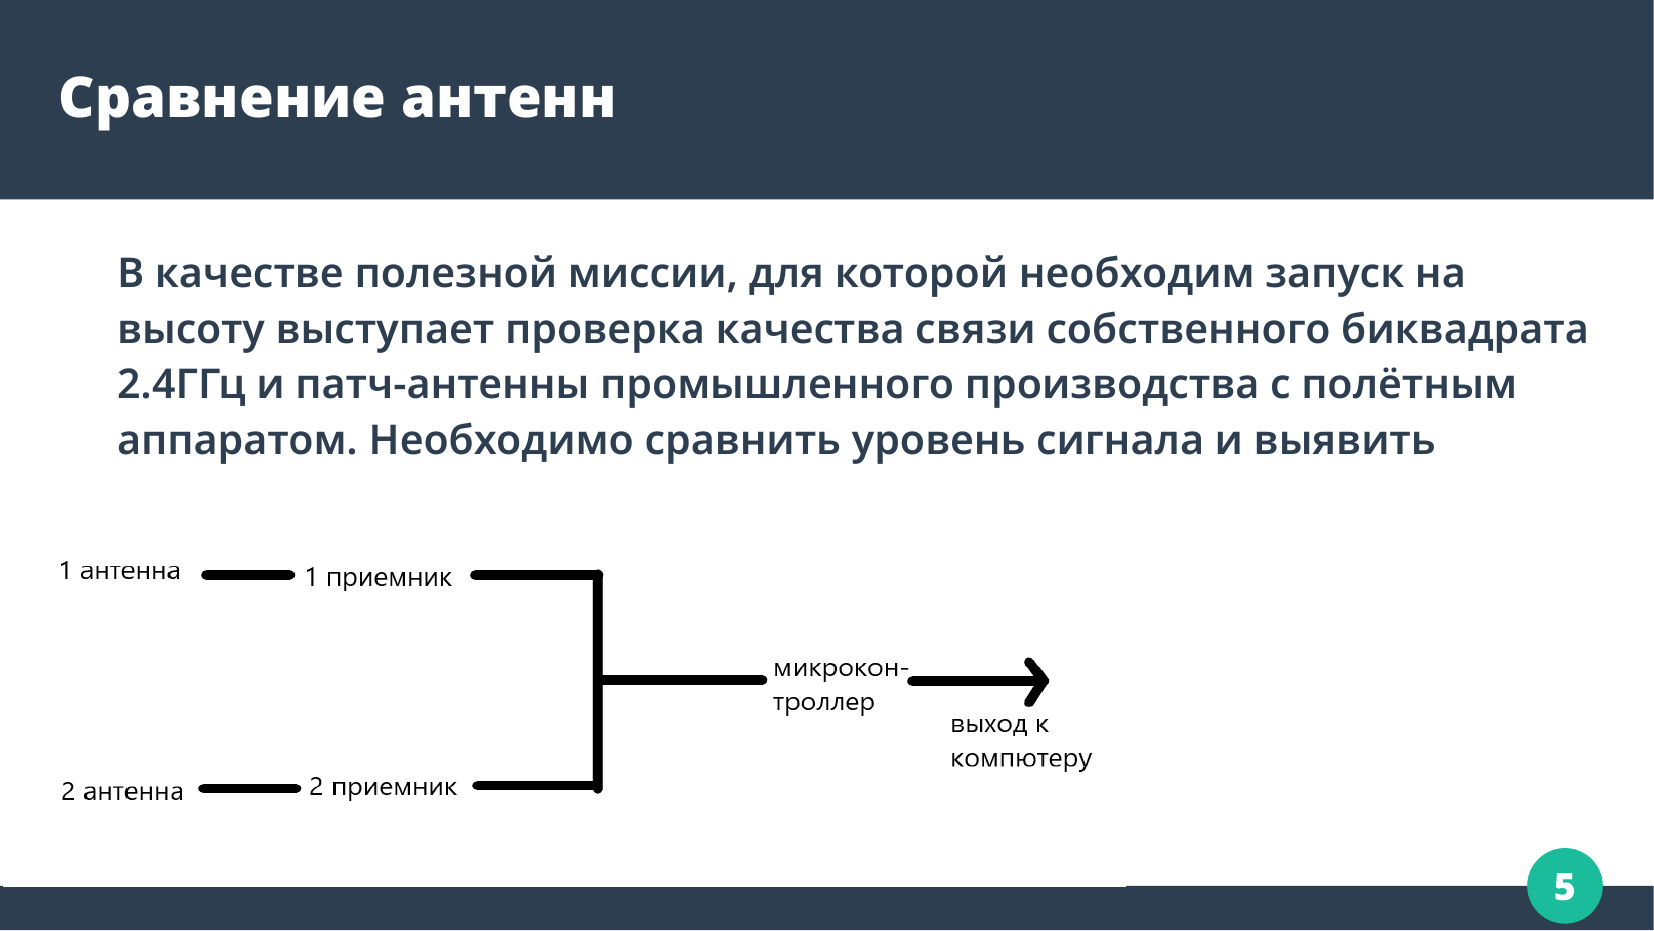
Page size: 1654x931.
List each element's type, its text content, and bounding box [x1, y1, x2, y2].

list В качестве полезной миссии, для которой необходим запуск на высоту выступает проверка качества связи собственного биквадрата 2.4ГГц и патч-антенны промышленного производства с полётным аппаратом. Необходимо сравнить уровень сигнала и выявить лучшую. [59, 243, 1595, 526]
title Сравнение антенн [59, 37, 1595, 155]
picture [3, 487, 1126, 887]
